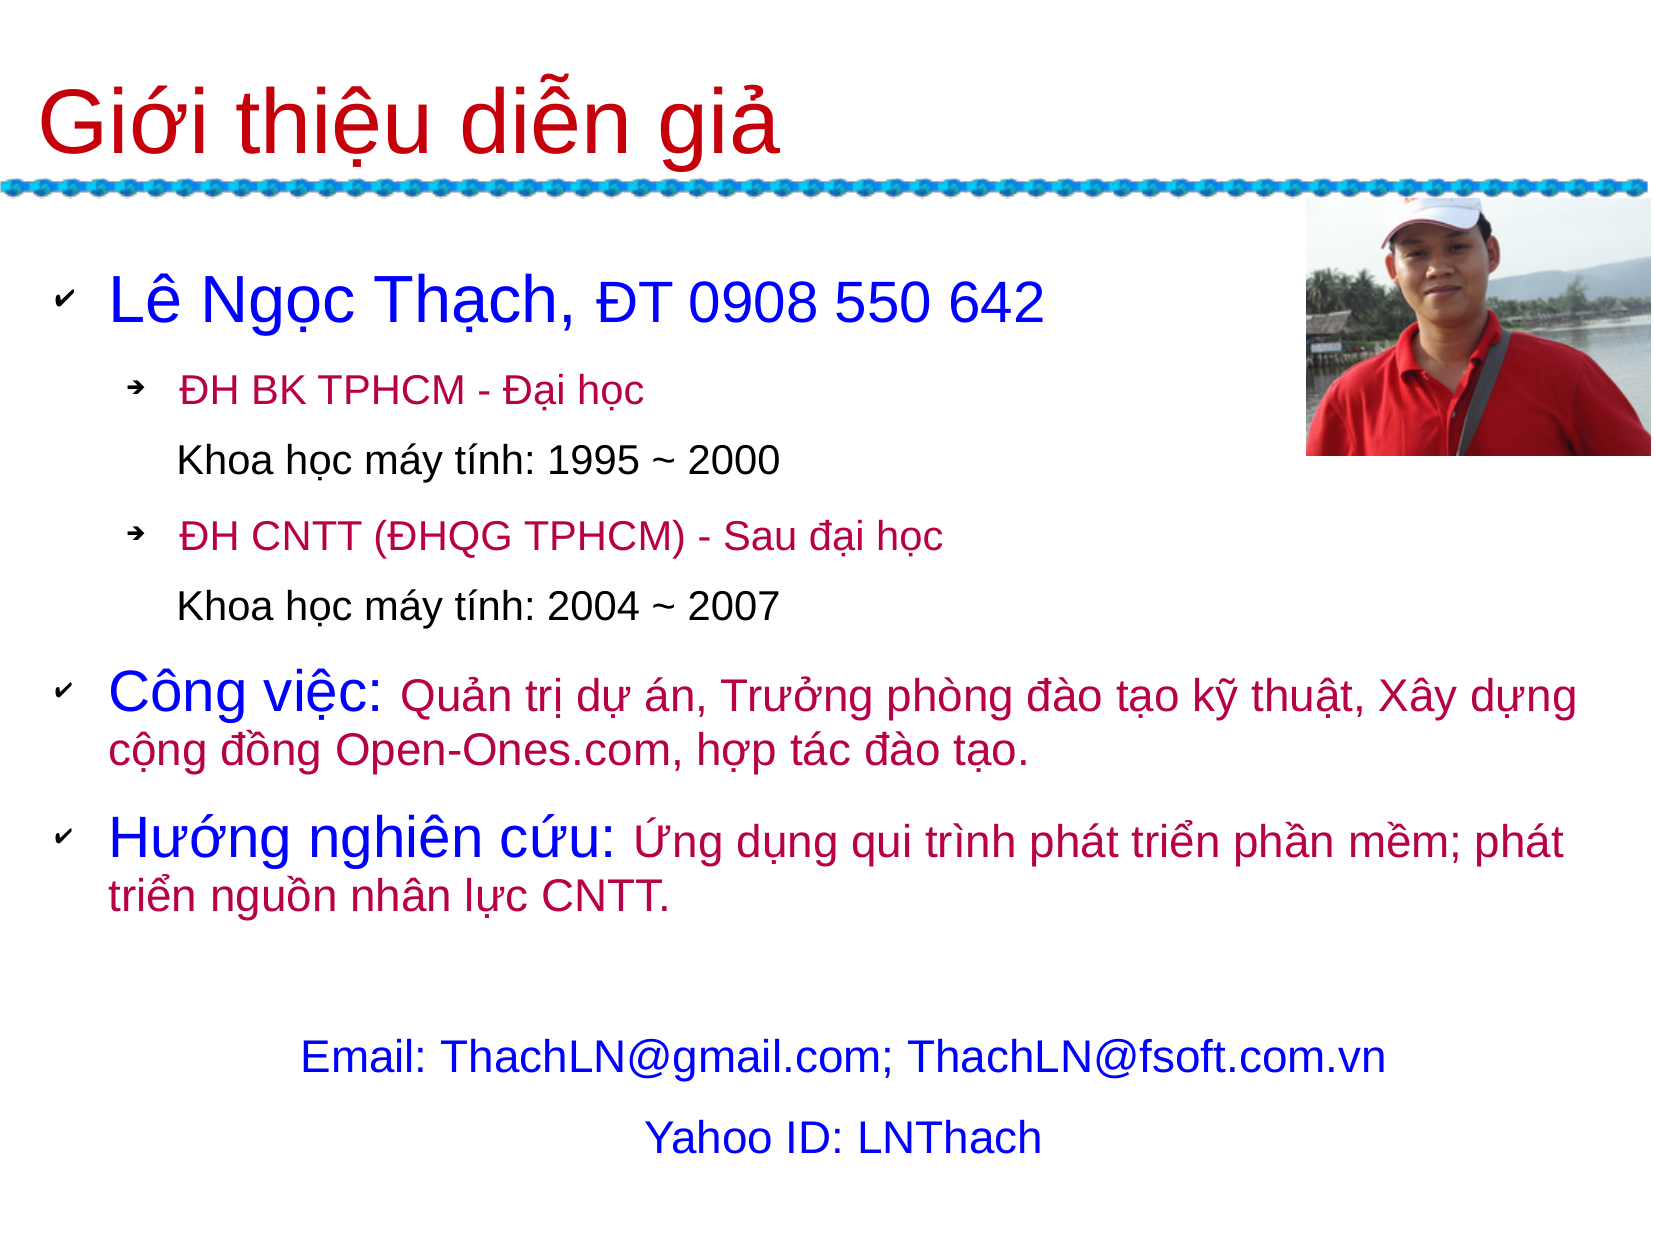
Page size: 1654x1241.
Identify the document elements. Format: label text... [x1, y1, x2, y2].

title Giới thiệu diễn giả [37, 37, 1651, 208]
list Lê Ngọc Thạch, ĐT 0908 550 642 ĐH BK TPHCM - Đại học Khoa học máy tính: 1995 ~ 2000 ĐH CNTT (ĐHQG TPHCM) - Sau đại học Khoa học máy tính: 2004 ~ 2007 Công việc: Quản trị dự án, Trưởng phòng đào tạo kỹ thuật, Xây dựng cộng đồng Open-Ones.com, hợp tác đào tạo. Hướng nghiên cứu: Ứng dụng qui trình phát triển phần mềm; phát triển nguồn nhân lực CNTT. Email: ThachLN@gmail.com; ThachLN@fsoft.com.vn Yahoo ID: LNThach [37, 262, 1651, 1164]
picture [1306, 178, 1652, 456]
picture [0, 178, 37, 199]
